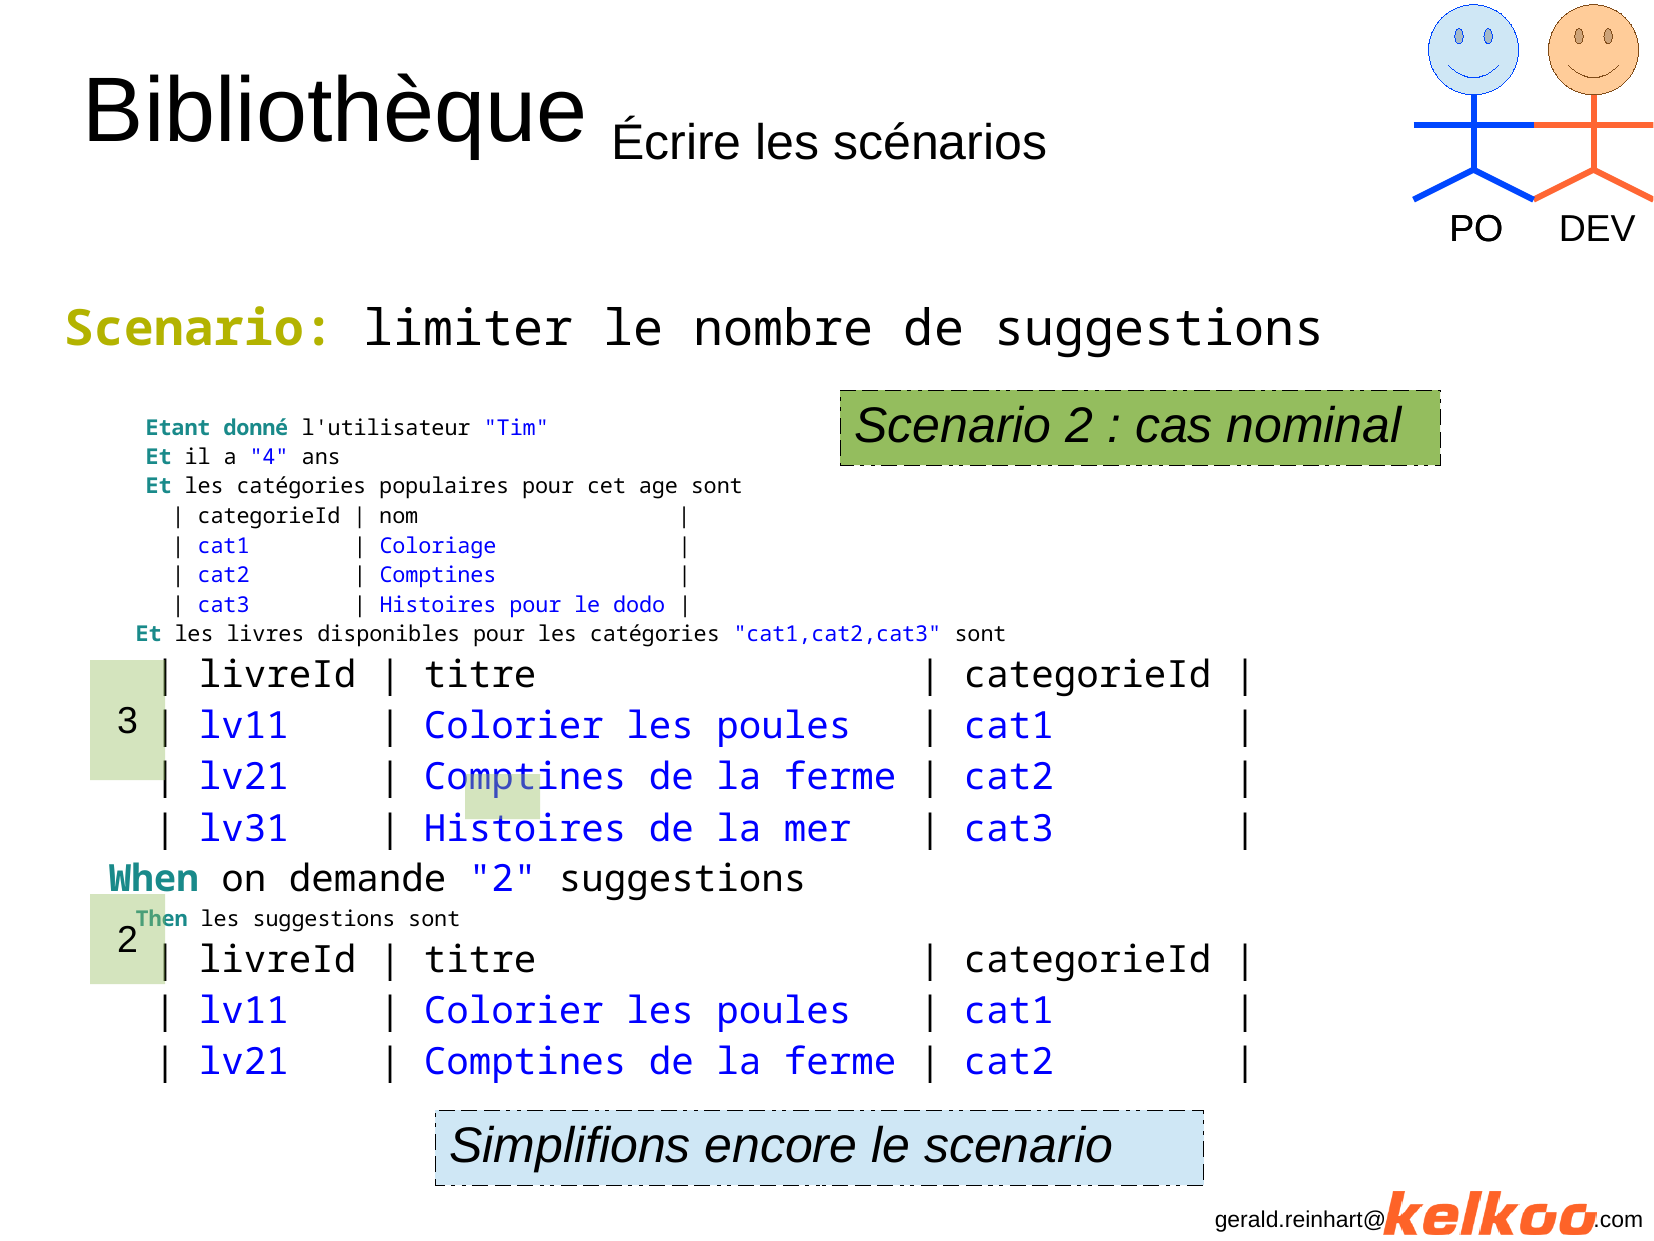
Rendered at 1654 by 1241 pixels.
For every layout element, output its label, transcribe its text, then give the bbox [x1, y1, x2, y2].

text_box DEV [1534, 199, 1654, 257]
text_box Scenario 2 : cas nominal [840, 390, 1441, 466]
text_box Scenario: limiter le nombre de suggestions Etant donné l'utilisateur "Tim" Et il a "4" ans Et les catégories populaires pour cet age sont | categorieId | nom | | cat1 | Coloriage | | cat2 | Comptines | | cat3 | Histoires pour le dodo | Et les livres disponibles pour les catégories "cat1,cat2,cat3" sont | livreId | titre | categorieId | | lv11 | Colorier les poules | cat1 | | lv21 | Comptines de la ferme | cat2 | | lv31 | Histoires de la mer | cat3 | When on demande "2" suggestions Then les suggestions sont | livreId | titre | categorieId | | lv11 | Colorier les poules | cat1 | | lv21 | Comptines de la ferme | cat2 | [3, 285, 1339, 1111]
text_box Simplifions encore le scenario [435, 1110, 1204, 1186]
title Bibliothèque [82, 5, 1571, 213]
text_box Écrire les scénarios [596, 106, 1063, 178]
text_box 3 [90, 660, 166, 781]
picture [1383, 1191, 1597, 1199]
text_box gerald.reinhart@ .com [1193, 1199, 1654, 1241]
text_box [1571, 4, 1639, 95]
text_box PO [1413, 213, 1534, 257]
text_box [465, 774, 541, 820]
text_box 2 [90, 894, 166, 985]
